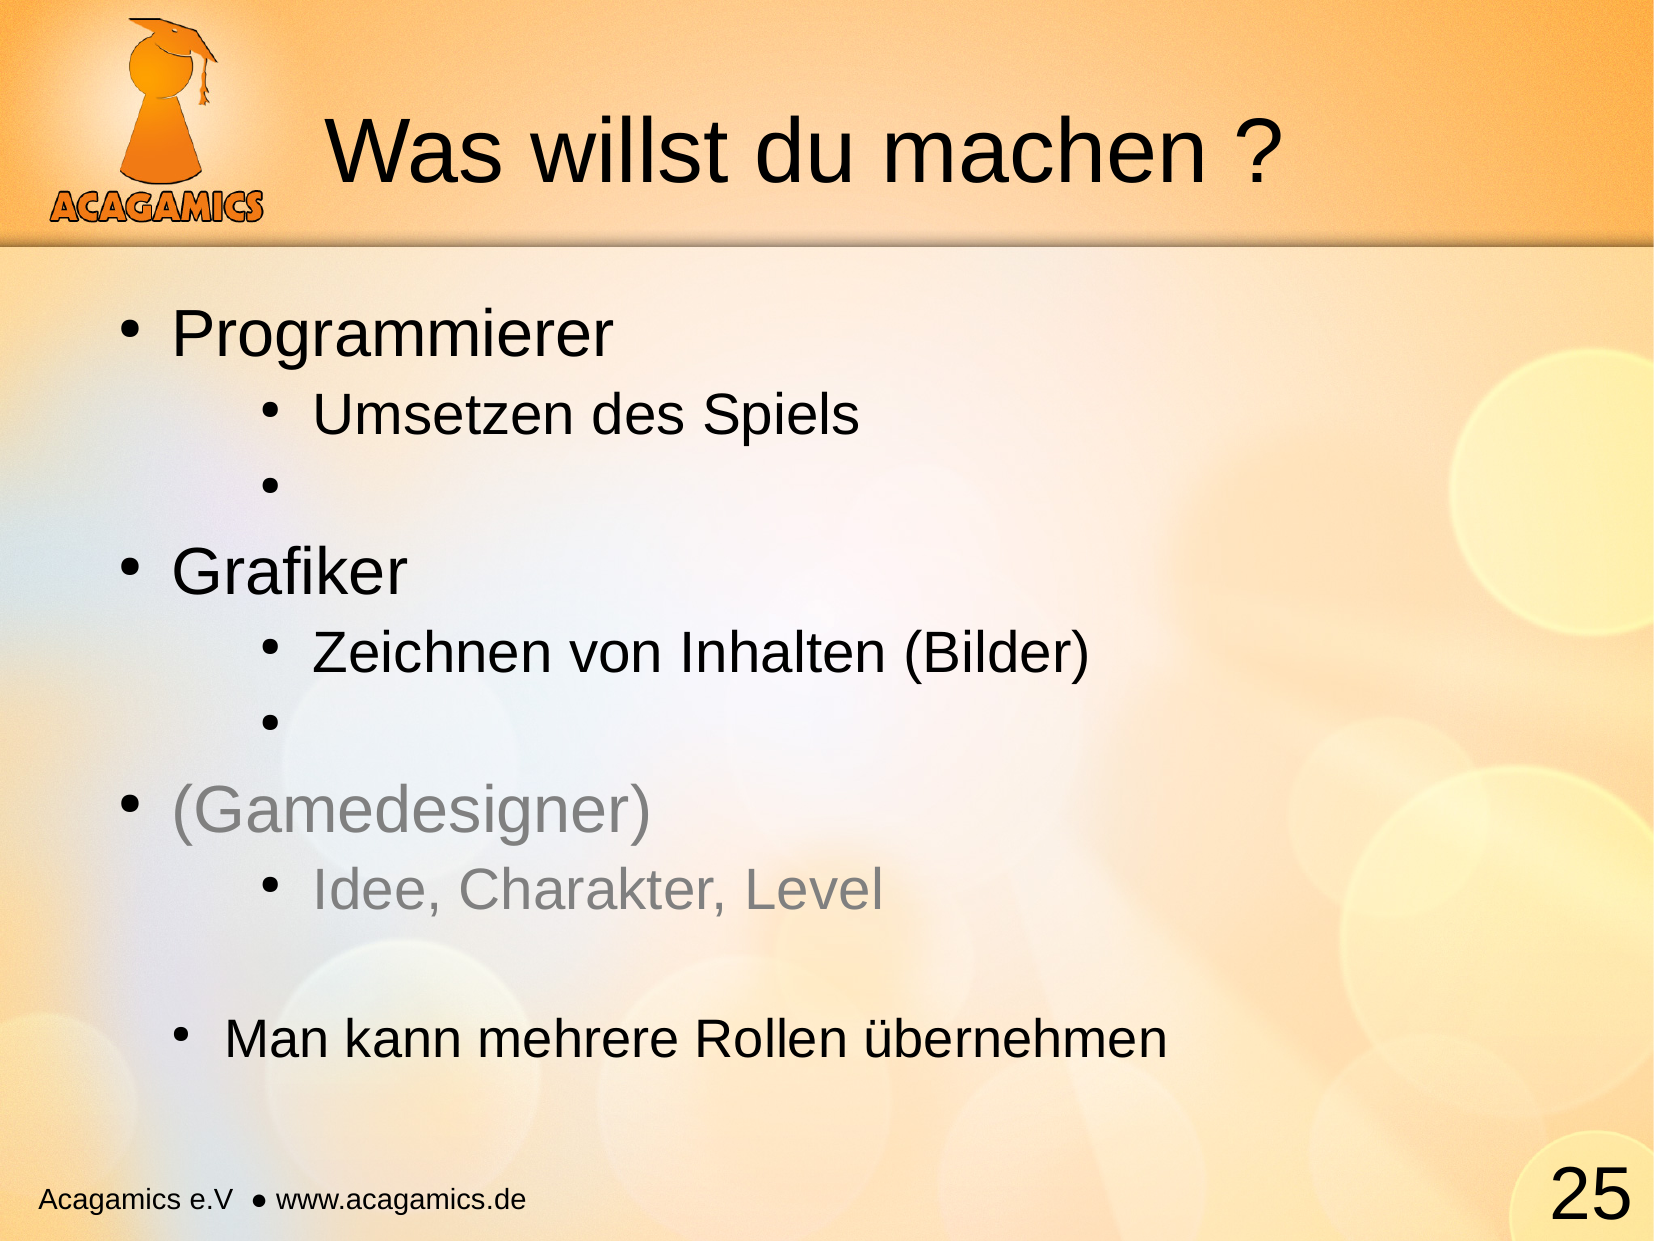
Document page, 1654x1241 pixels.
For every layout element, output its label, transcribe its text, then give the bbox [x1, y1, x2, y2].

text_box [1517, 1151, 1654, 1241]
title Was willst du machen ? [324, 76, 1571, 216]
list Programmierer Umsetzen des Spiels Grafiker Zeichnen von Inhalten (Bilder) (Gamedesigner) Idee, Charakter, Level Man kann mehrere Rollen übernehmen [82, 290, 1571, 1109]
